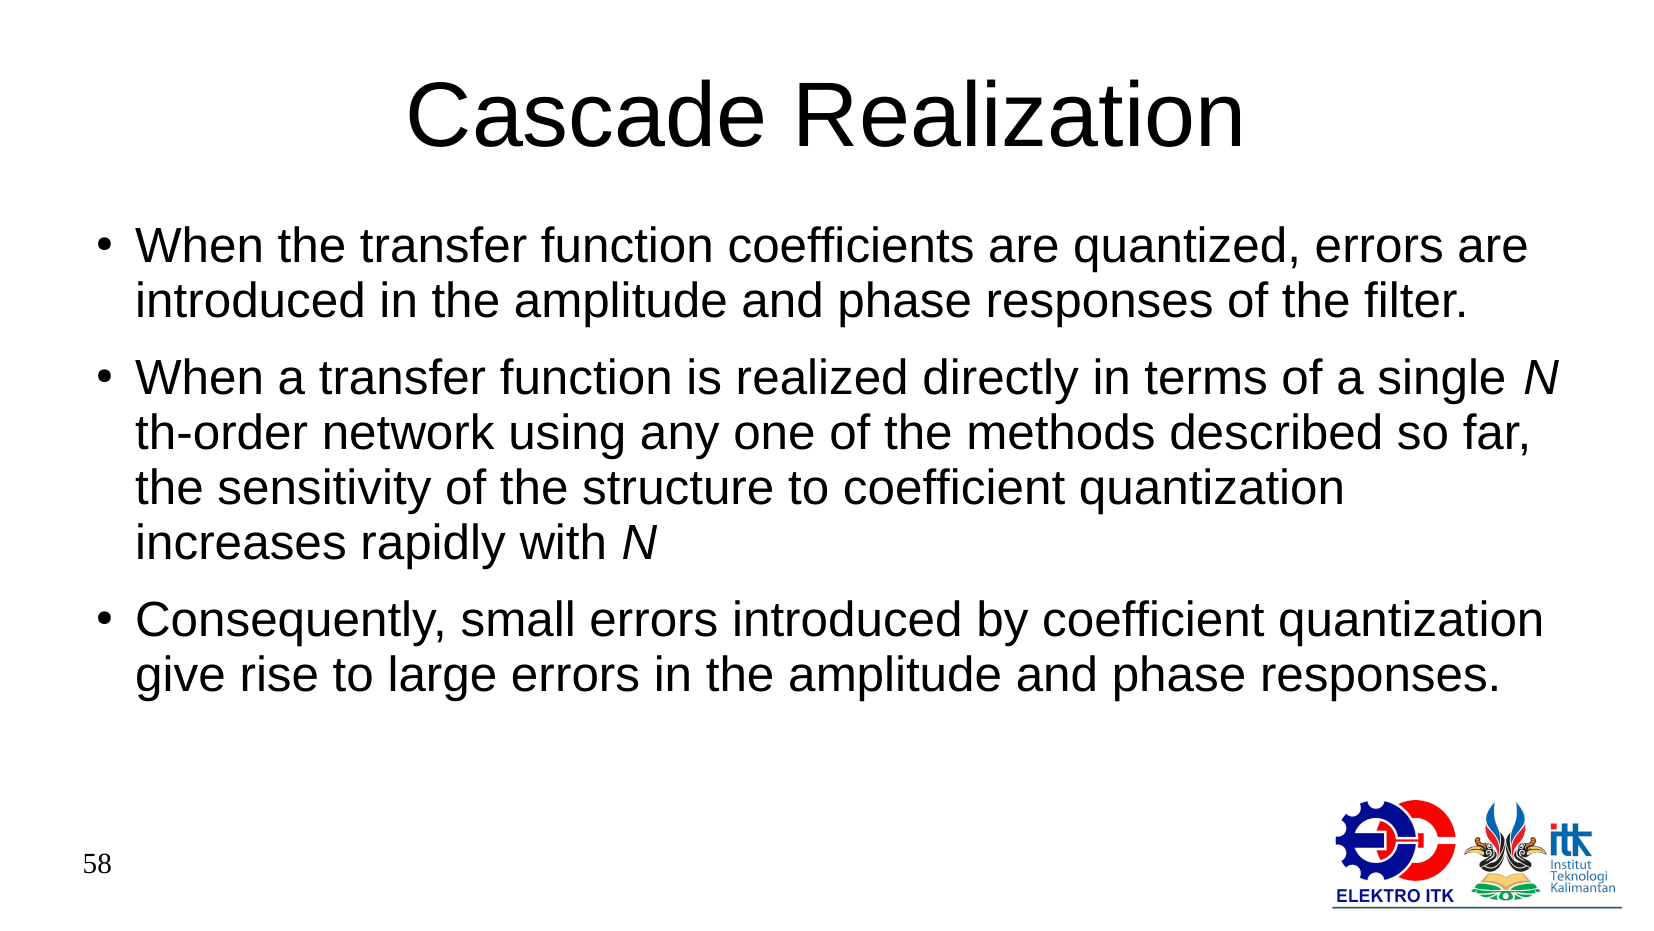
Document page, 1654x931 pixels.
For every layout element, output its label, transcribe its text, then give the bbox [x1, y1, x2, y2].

list When the transfer function coefﬁcients are quantized, errors are introduced in the amplitude and phase responses of the ﬁlter. When a transfer function is realized directly in terms of a single N th-order network using any one of the methods described so far, the sensitivity of the structure to coefﬁcient quantization increases rapidly with N Consequently, small errors introduced by coefﬁcient quantization give rise to large errors in the amplitude and phase responses. [82, 217, 1571, 758]
title Cascade Realization [82, 37, 1571, 193]
picture [1332, 800, 1622, 918]
